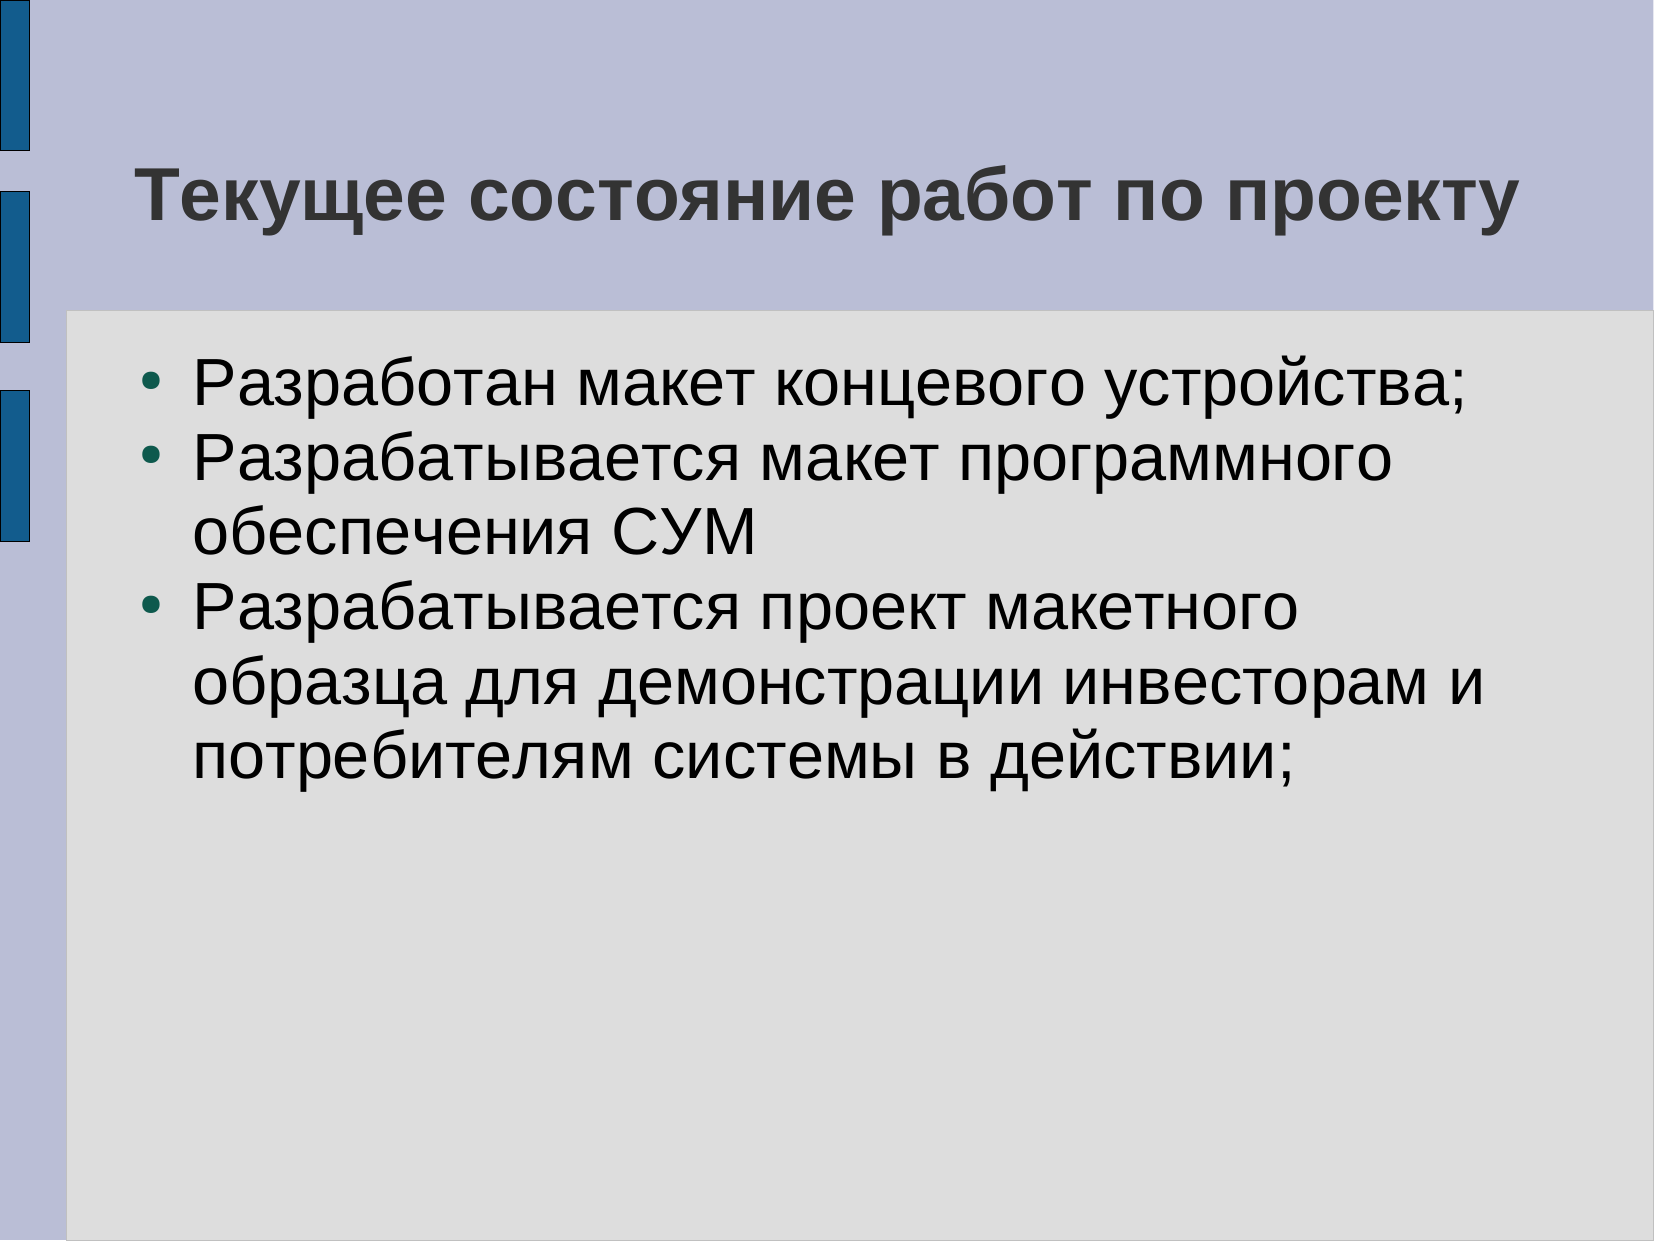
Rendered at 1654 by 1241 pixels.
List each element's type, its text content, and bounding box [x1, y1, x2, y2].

title Текущее состояние работ по проекту [121, 91, 1534, 299]
list Разработан макет концевого устройства; Разрабатывается макет программного обеспечения СУМ Разрабатывается проект макетного образца для демонстрации инвесторам и потребителям системы в действии; [121, 344, 1534, 1164]
